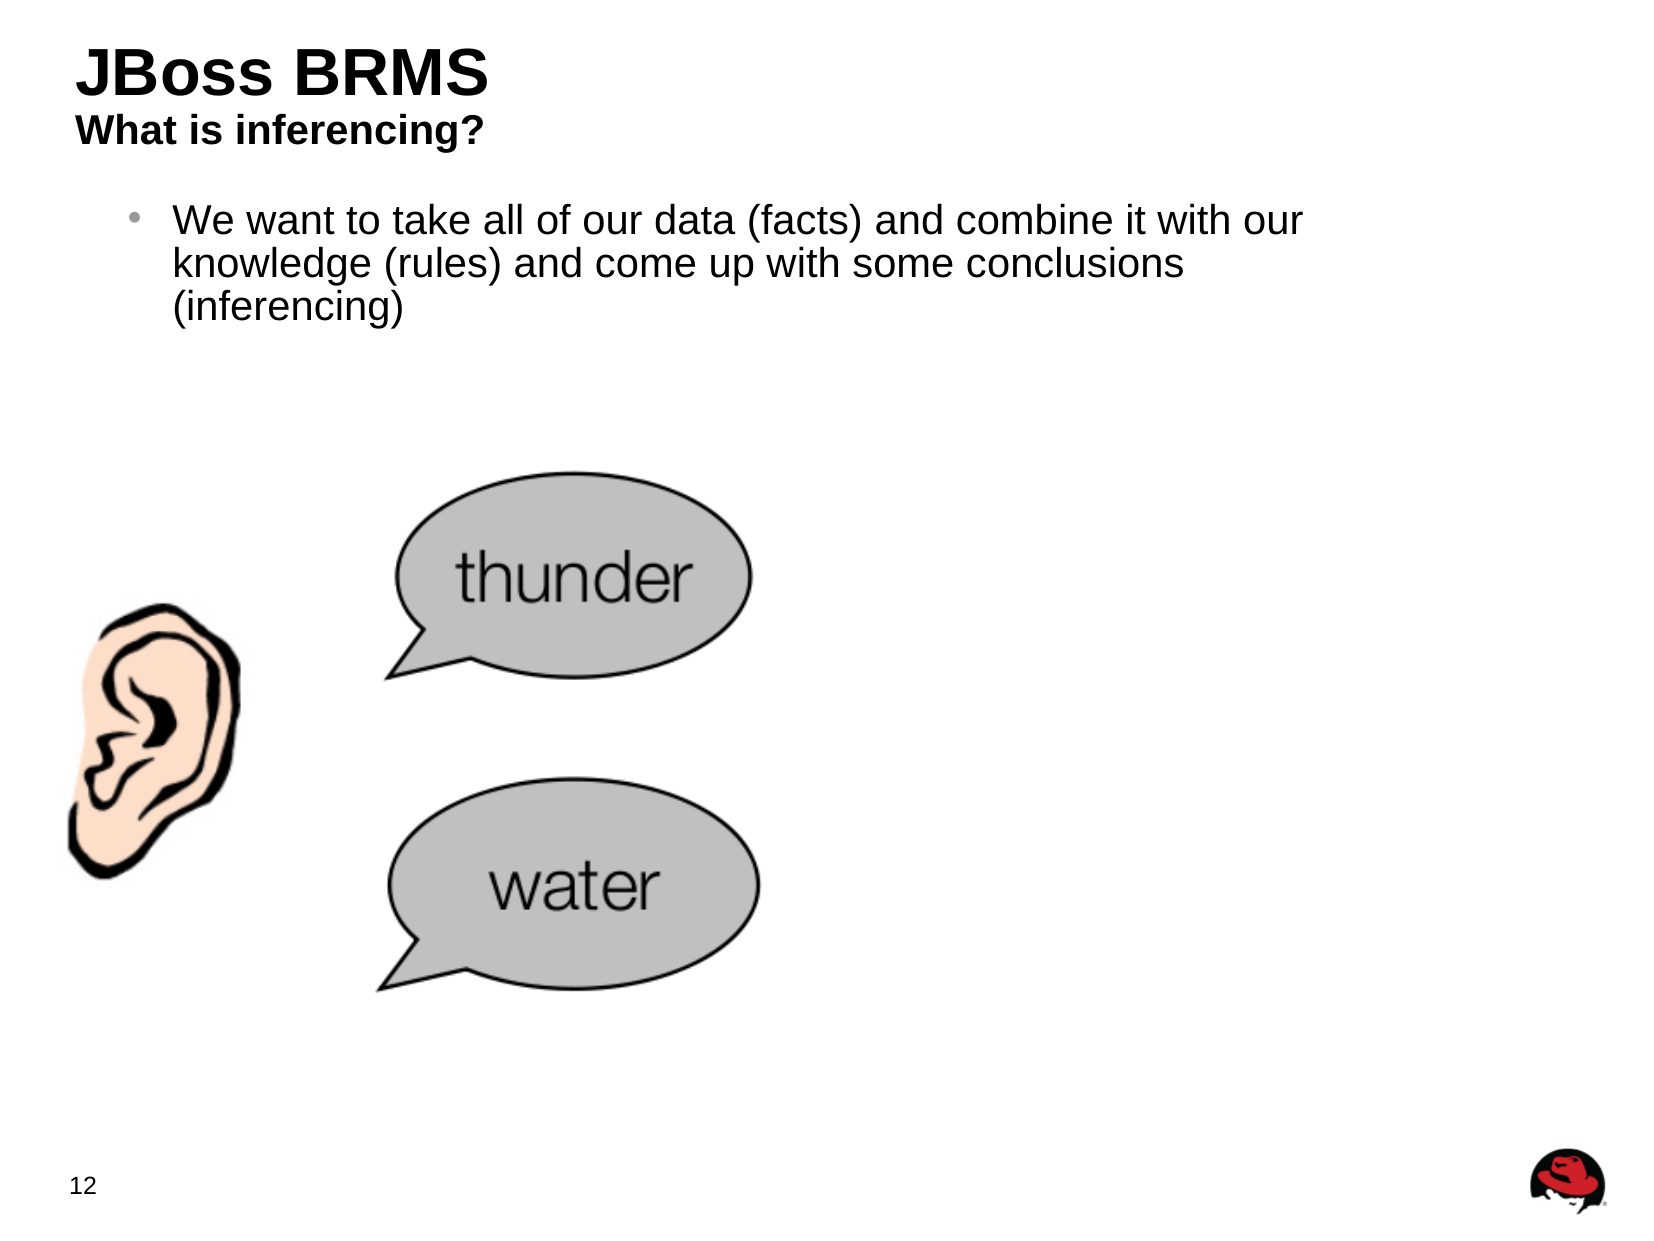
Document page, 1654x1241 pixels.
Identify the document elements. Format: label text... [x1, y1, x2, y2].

picture [1529, 1146, 1613, 1224]
title JBoss BRMS What is inferencing? [75, 37, 1163, 156]
picture [47, 450, 788, 1031]
list We want to take all of our data (facts) and combine it with our knowledge (rules) and come up with some conclusions (inferencing) [112, 200, 1388, 988]
